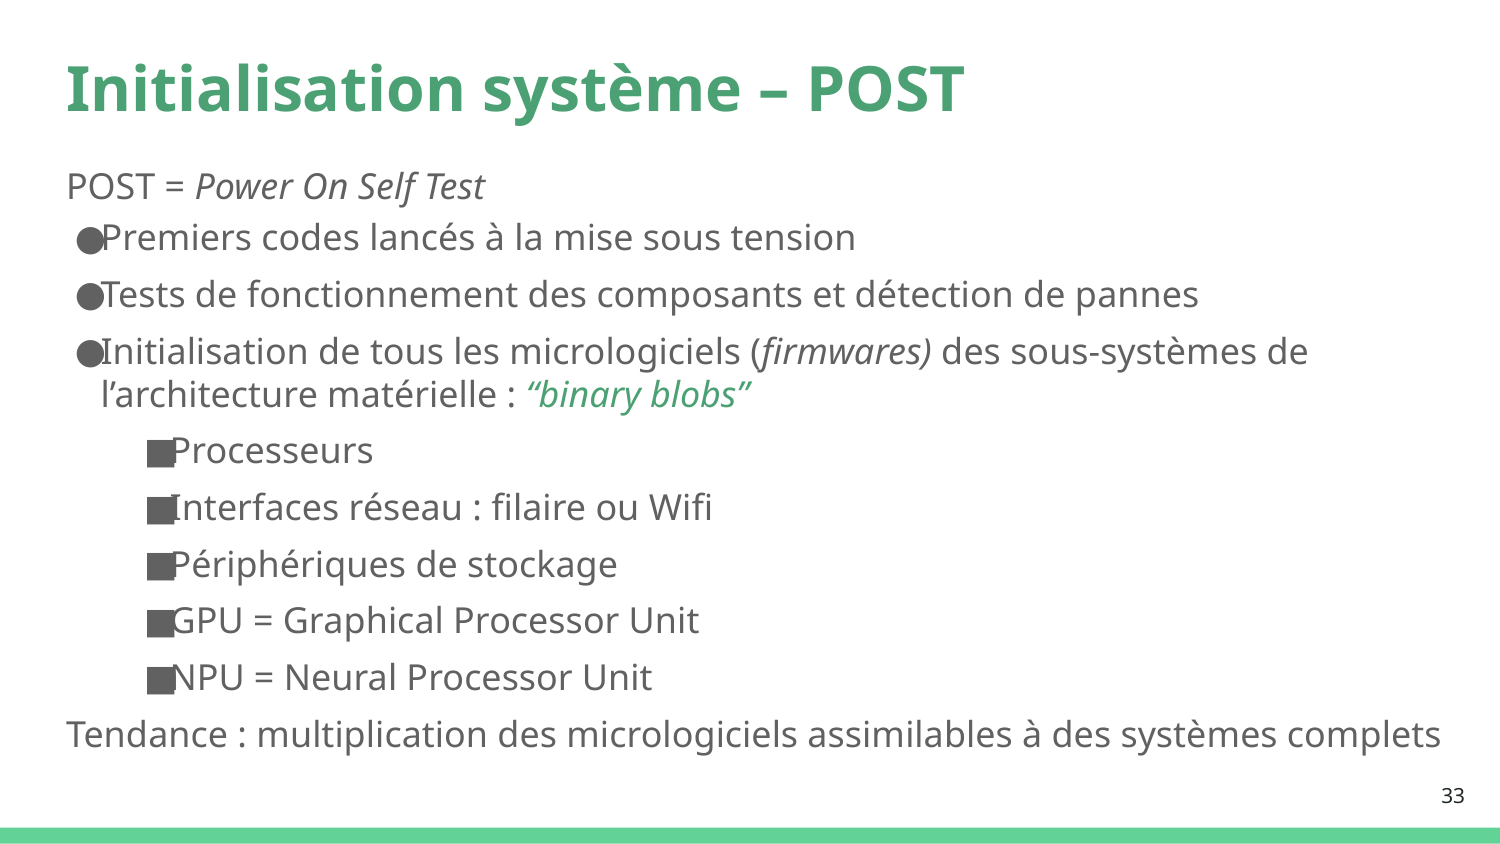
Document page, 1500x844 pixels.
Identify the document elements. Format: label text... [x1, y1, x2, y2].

slide_number <numéro> [1389, 764, 1480, 830]
title Initialisation système – POST [51, 23, 1449, 117]
list POST = Power On Self Test Premiers codes lancés à la mise sous tension Tests de fonctionnement des composants et détection de pannes Initialisation de tous les micrologiciels (firmwares) des sous-systèmes de l’architecture matérielle : “binary blobs” Processeurs Interfaces réseau : filaire ou Wifi Périphériques de stockage GPU = Graphical Processor Unit NPU = Neural Processor Unit Tendance : multiplication des micrologiciels assimilables à des systèmes complets [51, 142, 1477, 816]
